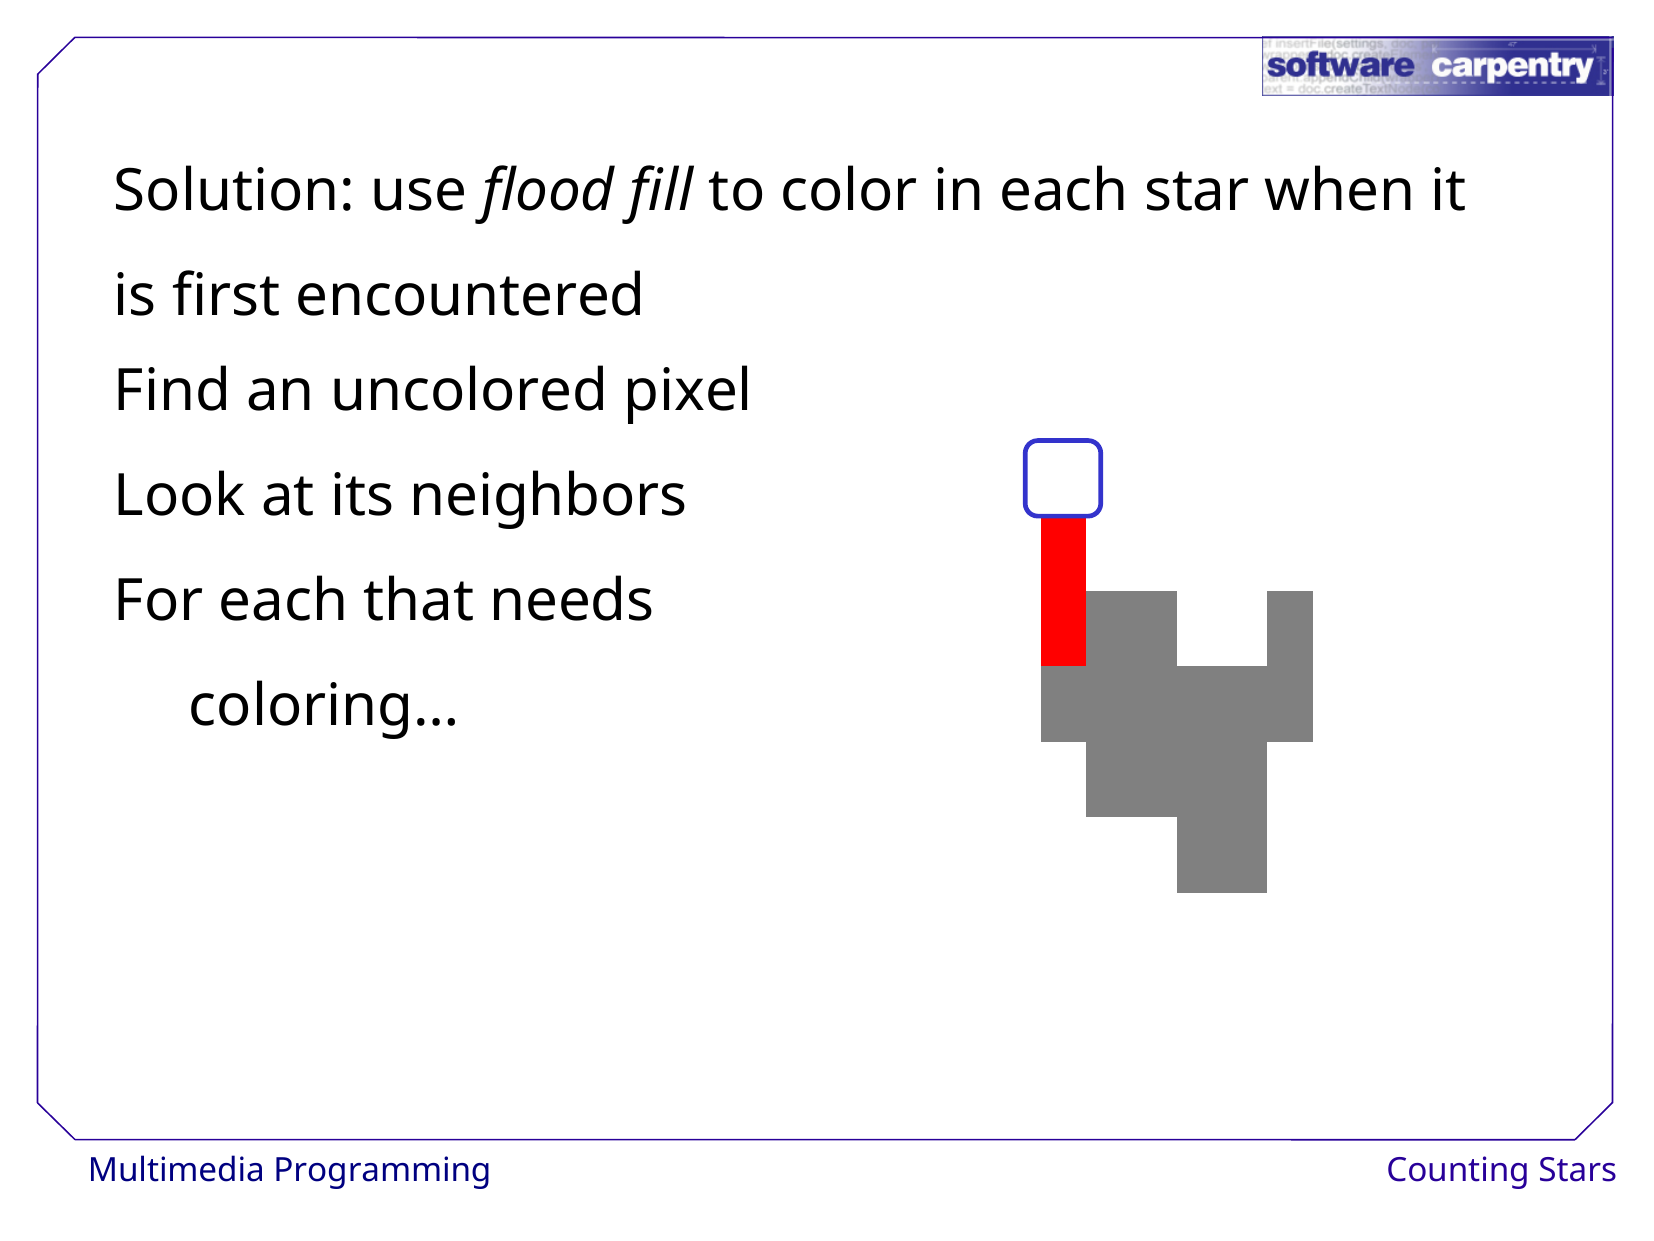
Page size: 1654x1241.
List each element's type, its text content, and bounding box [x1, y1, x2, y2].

table_cell [1222, 516, 1267, 591]
table_cell [1086, 1043, 1131, 1119]
table_cell [1267, 968, 1313, 1043]
table_cell [1177, 591, 1222, 666]
table_cell [1358, 893, 1403, 968]
table_cell [1086, 365, 1131, 440]
table_cell [1097, 440, 1131, 516]
table_cell [1358, 440, 1403, 516]
table_cell [1222, 817, 1267, 893]
table_cell [1041, 519, 1086, 591]
table_cell [1313, 440, 1358, 516]
table_cell [1222, 666, 1267, 742]
table_cell [1222, 591, 1267, 666]
table_cell [1358, 1119, 1403, 1194]
table_cell [1222, 742, 1267, 817]
table_cell [1086, 1119, 1131, 1194]
table_cell [950, 893, 995, 968]
table_cell [1267, 817, 1313, 893]
table_cell [950, 666, 995, 742]
table_cell [1222, 1043, 1267, 1119]
table_cell [1222, 968, 1267, 1043]
table_cell [1086, 443, 1098, 513]
table_cell [950, 1119, 995, 1194]
table_cell [1177, 516, 1222, 591]
table_cell [1267, 516, 1313, 591]
table_cell [1177, 968, 1222, 1043]
table_cell [1358, 742, 1403, 817]
table_cell [950, 817, 995, 893]
table_header [995, 289, 1041, 365]
table_header [1267, 289, 1313, 365]
table_cell [995, 666, 1041, 742]
table_cell [1131, 968, 1177, 1043]
table_cell [1267, 893, 1313, 968]
table_cell [1313, 1043, 1358, 1119]
table_cell [1177, 893, 1222, 968]
table_cell [1358, 817, 1403, 893]
table_cell [1222, 1119, 1267, 1194]
table_cell [995, 893, 1041, 968]
table_header [1177, 289, 1222, 365]
table_cell [1131, 365, 1177, 440]
table_cell [1041, 817, 1086, 893]
table_cell [1358, 591, 1403, 666]
table_cell [1131, 742, 1177, 817]
table_cell [950, 1043, 995, 1119]
table_cell [1177, 742, 1222, 817]
table_cell [1041, 443, 1086, 513]
table_cell [1086, 666, 1131, 742]
table_cell [1313, 968, 1358, 1043]
table_cell [1358, 666, 1403, 742]
table_cell [1313, 1119, 1358, 1194]
table_cell [1041, 365, 1086, 438]
table_cell [1086, 817, 1131, 893]
table_header [1041, 289, 1086, 365]
table_cell [1028, 443, 1041, 513]
table_cell [1041, 742, 1086, 817]
table_cell [1086, 516, 1131, 591]
table_cell [995, 742, 1041, 817]
table_header [1131, 289, 1177, 365]
table_cell [1131, 516, 1177, 591]
table_cell [1086, 742, 1131, 817]
table_cell [1222, 365, 1267, 440]
table_cell [1313, 817, 1358, 893]
table_cell [1041, 968, 1086, 1043]
table_cell [995, 968, 1041, 1043]
table_header [1222, 289, 1267, 365]
table_cell [950, 591, 995, 666]
table_cell [1222, 440, 1267, 516]
table_cell [1041, 893, 1086, 968]
text_box Solution: use flood fill to color in each star when it is first encountered [99, 109, 1593, 335]
table_cell [1041, 666, 1086, 742]
table_cell [1313, 666, 1358, 742]
table_cell [1131, 666, 1177, 742]
table_cell [1358, 365, 1403, 440]
table_cell [1177, 1119, 1222, 1194]
table_cell [1086, 893, 1131, 968]
table_cell [1267, 666, 1313, 742]
table_cell [1222, 893, 1267, 968]
table_header [1358, 289, 1403, 365]
table_cell [1313, 893, 1358, 968]
text_box Find an uncolored pixel Look at its neighbors For each that needs coloring… [99, 309, 922, 745]
table_header [1313, 289, 1358, 365]
table_cell [1131, 817, 1177, 893]
table_cell [950, 968, 995, 1043]
table_cell [995, 1043, 1041, 1119]
table_cell [995, 591, 1041, 666]
table_cell [1358, 968, 1403, 1043]
table_cell [1267, 742, 1313, 817]
table_cell [1267, 591, 1313, 666]
table_cell [995, 817, 1041, 893]
table_cell [1131, 1043, 1177, 1119]
table_cell [1131, 1119, 1177, 1194]
table_cell [1267, 1119, 1313, 1194]
table_cell [1358, 516, 1403, 591]
table_cell [1267, 1043, 1313, 1119]
table_cell [1267, 365, 1313, 440]
table_header [1086, 289, 1131, 365]
table_cell [1313, 591, 1358, 666]
table_cell [1131, 893, 1177, 968]
table_cell [995, 516, 1041, 591]
table_cell [950, 742, 995, 817]
table_cell [1313, 742, 1358, 817]
table_cell [1041, 591, 1086, 666]
table_cell [1177, 440, 1222, 516]
table_header [950, 289, 995, 365]
table_cell [1313, 365, 1358, 440]
table_cell [1267, 440, 1313, 516]
table_cell [1131, 591, 1177, 666]
table_cell [1177, 1043, 1222, 1119]
table_cell [1358, 1043, 1403, 1119]
table_cell [1177, 365, 1222, 440]
table_cell [995, 1119, 1041, 1194]
table_cell [1041, 1119, 1086, 1194]
table_cell [1177, 817, 1222, 893]
table_cell [1177, 666, 1222, 742]
table_cell [995, 440, 1029, 516]
table_cell [1086, 591, 1131, 666]
table_cell [1086, 968, 1131, 1043]
table_cell [995, 365, 1041, 440]
table_cell [950, 516, 995, 591]
table_cell [950, 440, 995, 516]
table_cell [1041, 1043, 1086, 1119]
picture [1262, 36, 1614, 96]
table_cell [950, 365, 995, 440]
table_cell [1131, 440, 1177, 516]
table_cell [1313, 516, 1358, 591]
